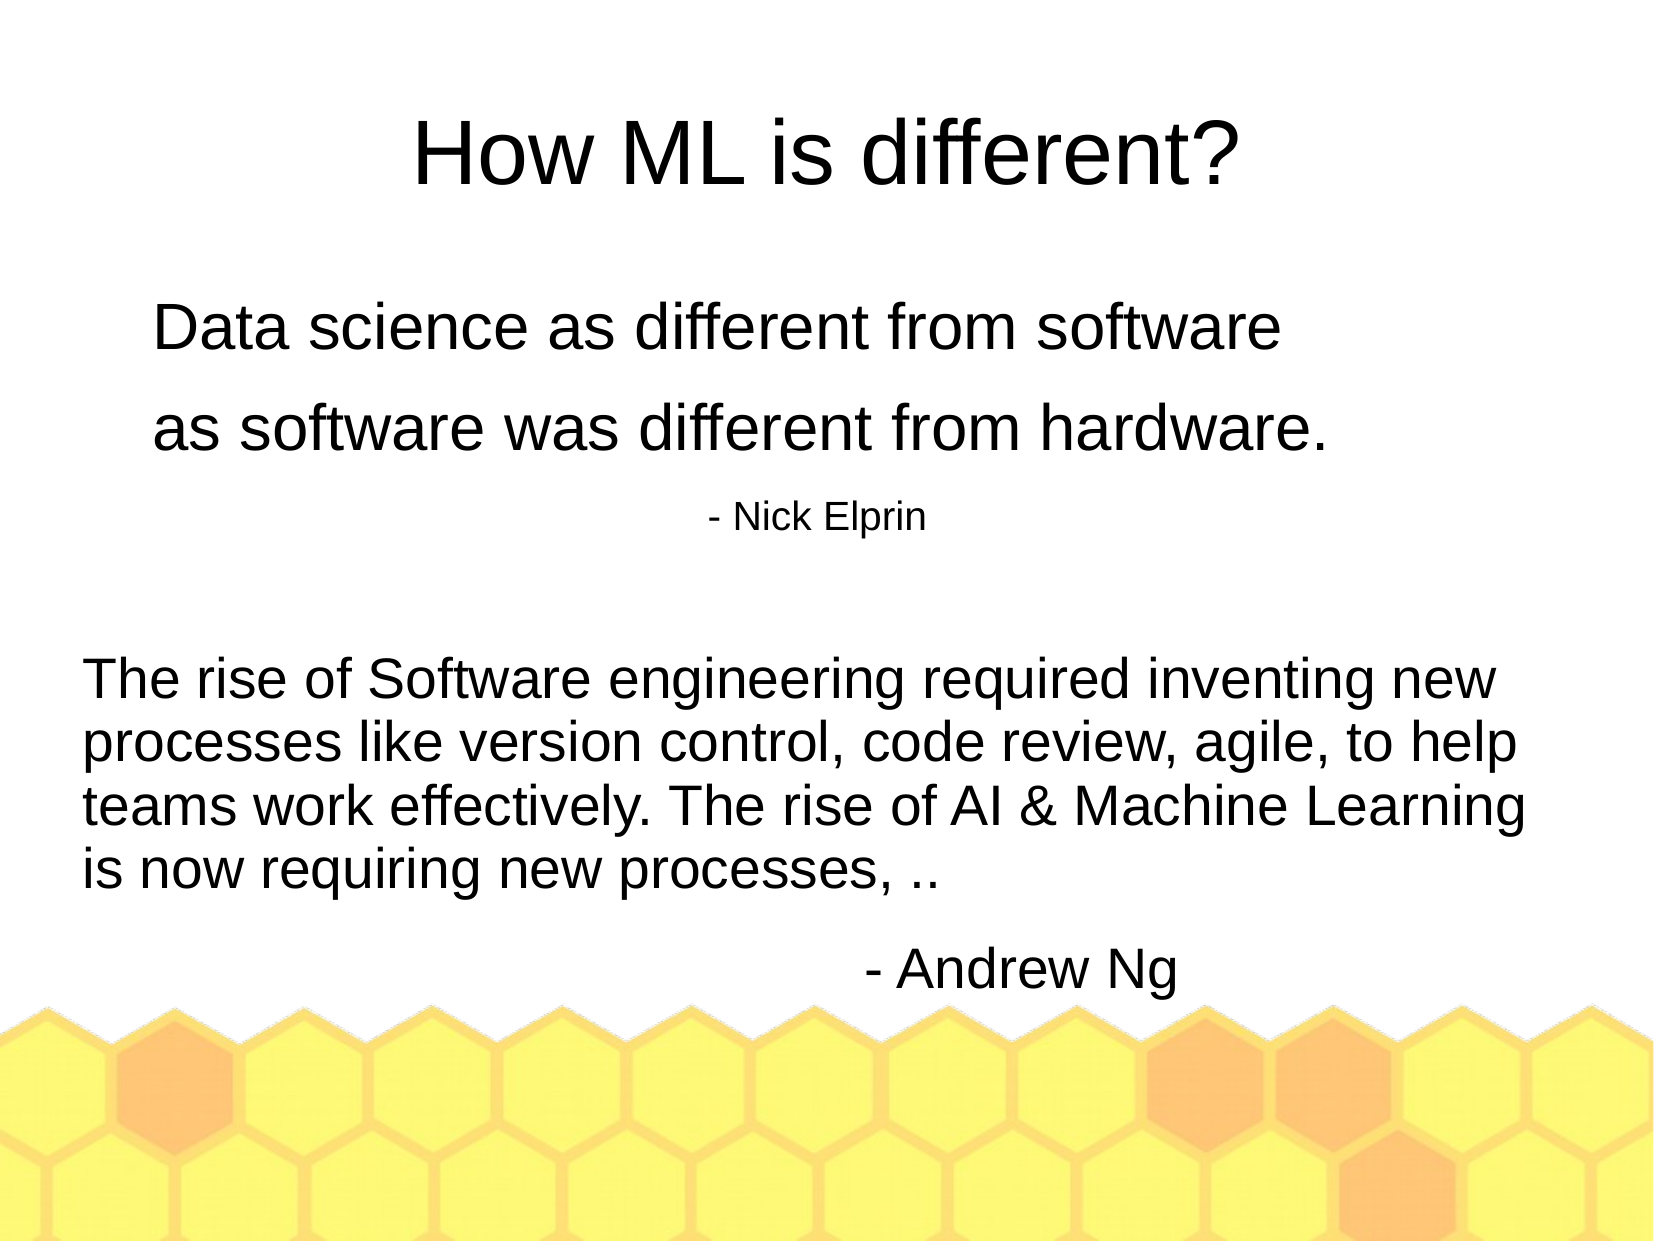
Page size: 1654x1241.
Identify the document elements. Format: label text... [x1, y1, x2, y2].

picture [0, 1001, 1654, 1241]
list Data science as different from software as software was different from hardware. - Nick Elprin The rise of Software engineering required inventing new processes like version control, code review, agile, to help teams work effectively. The rise of AI & Machine Learning is now requiring new processes, .. - Andrew Ng [82, 290, 1571, 1010]
title How ML is different? [82, 49, 1571, 257]
